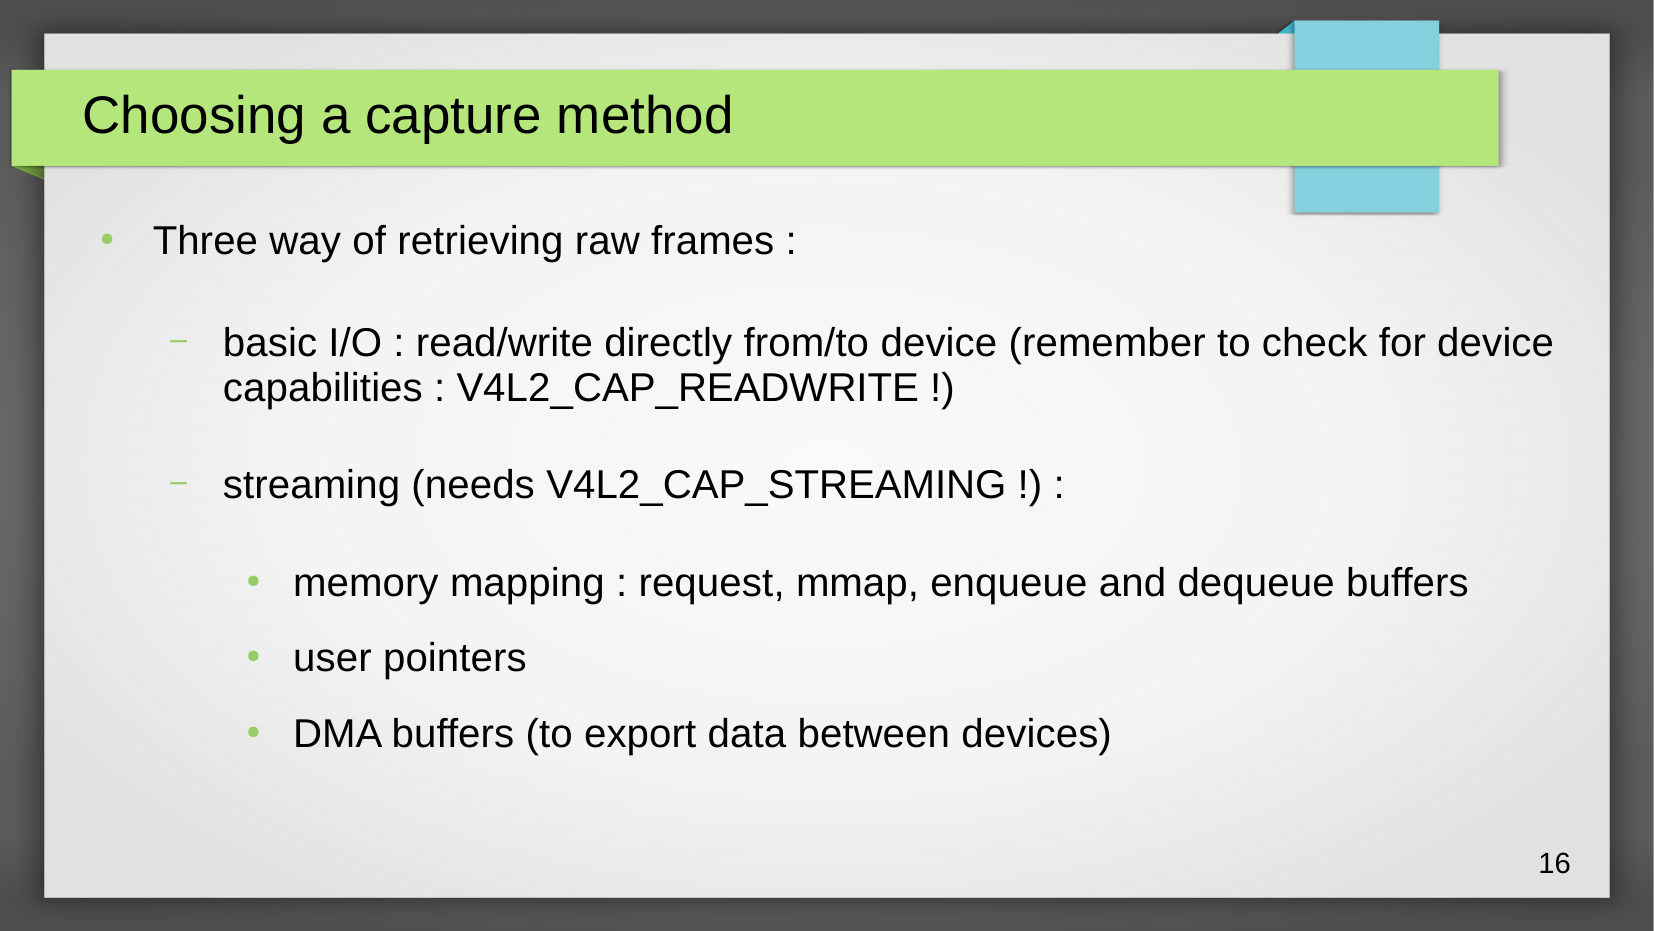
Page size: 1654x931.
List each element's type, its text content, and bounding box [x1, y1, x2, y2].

title Choosing a capture method [82, 70, 1264, 160]
picture [0, 0, 1654, 931]
list Three way of retrieving raw frames : basic I/O : read/write directly from/to device (remember to check for device capabilities : V4L2_CAP_READWRITE !) streaming (needs V4L2_CAP_STREAMING !) : memory mapping : request, mmap, enqueue and dequeue buffers user pointers DMA buffers (to export data between devices) [82, 217, 1571, 758]
